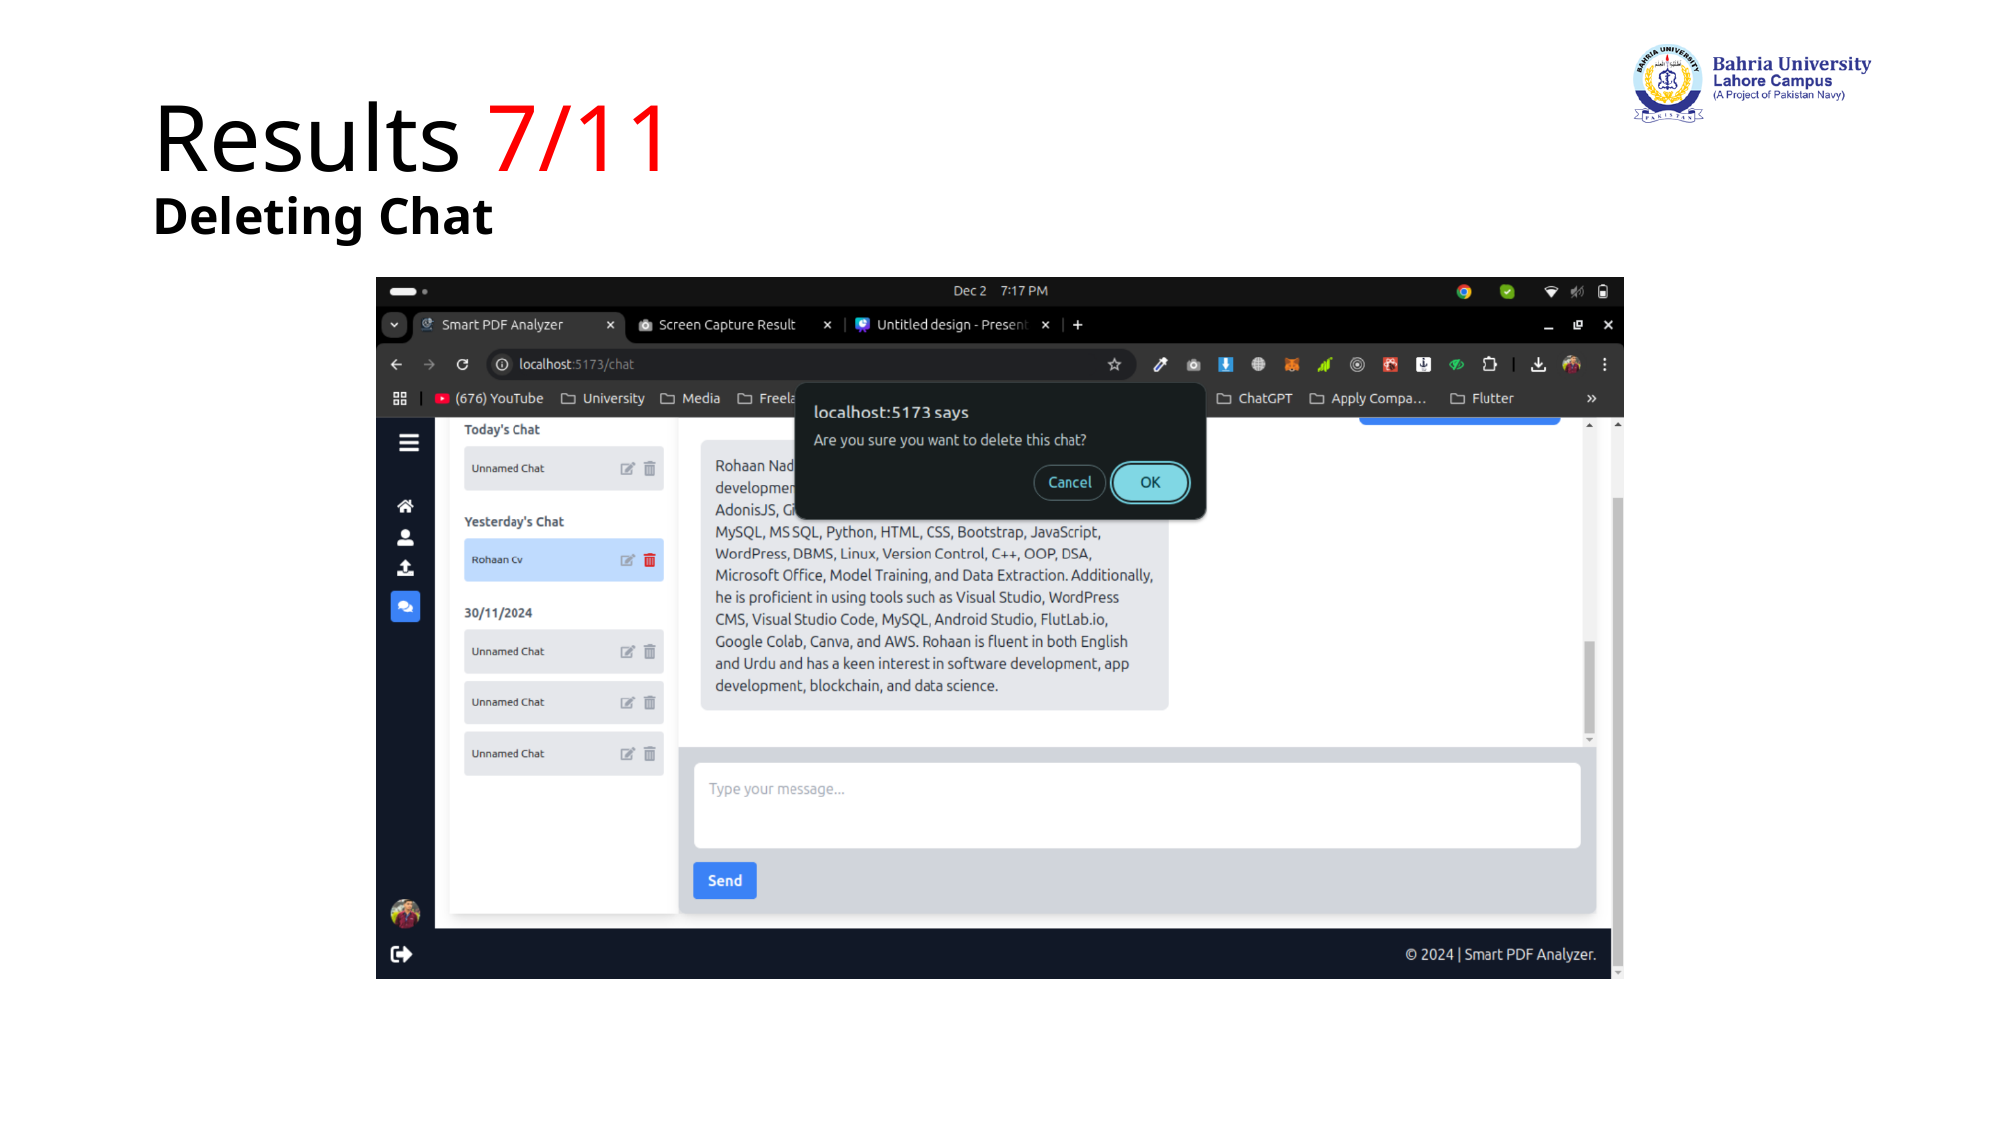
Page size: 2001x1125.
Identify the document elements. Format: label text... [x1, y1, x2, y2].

picture [376, 277, 1624, 979]
title Results 7/11 Deleting Chat [137, 59, 1863, 278]
picture [1625, 41, 1952, 134]
